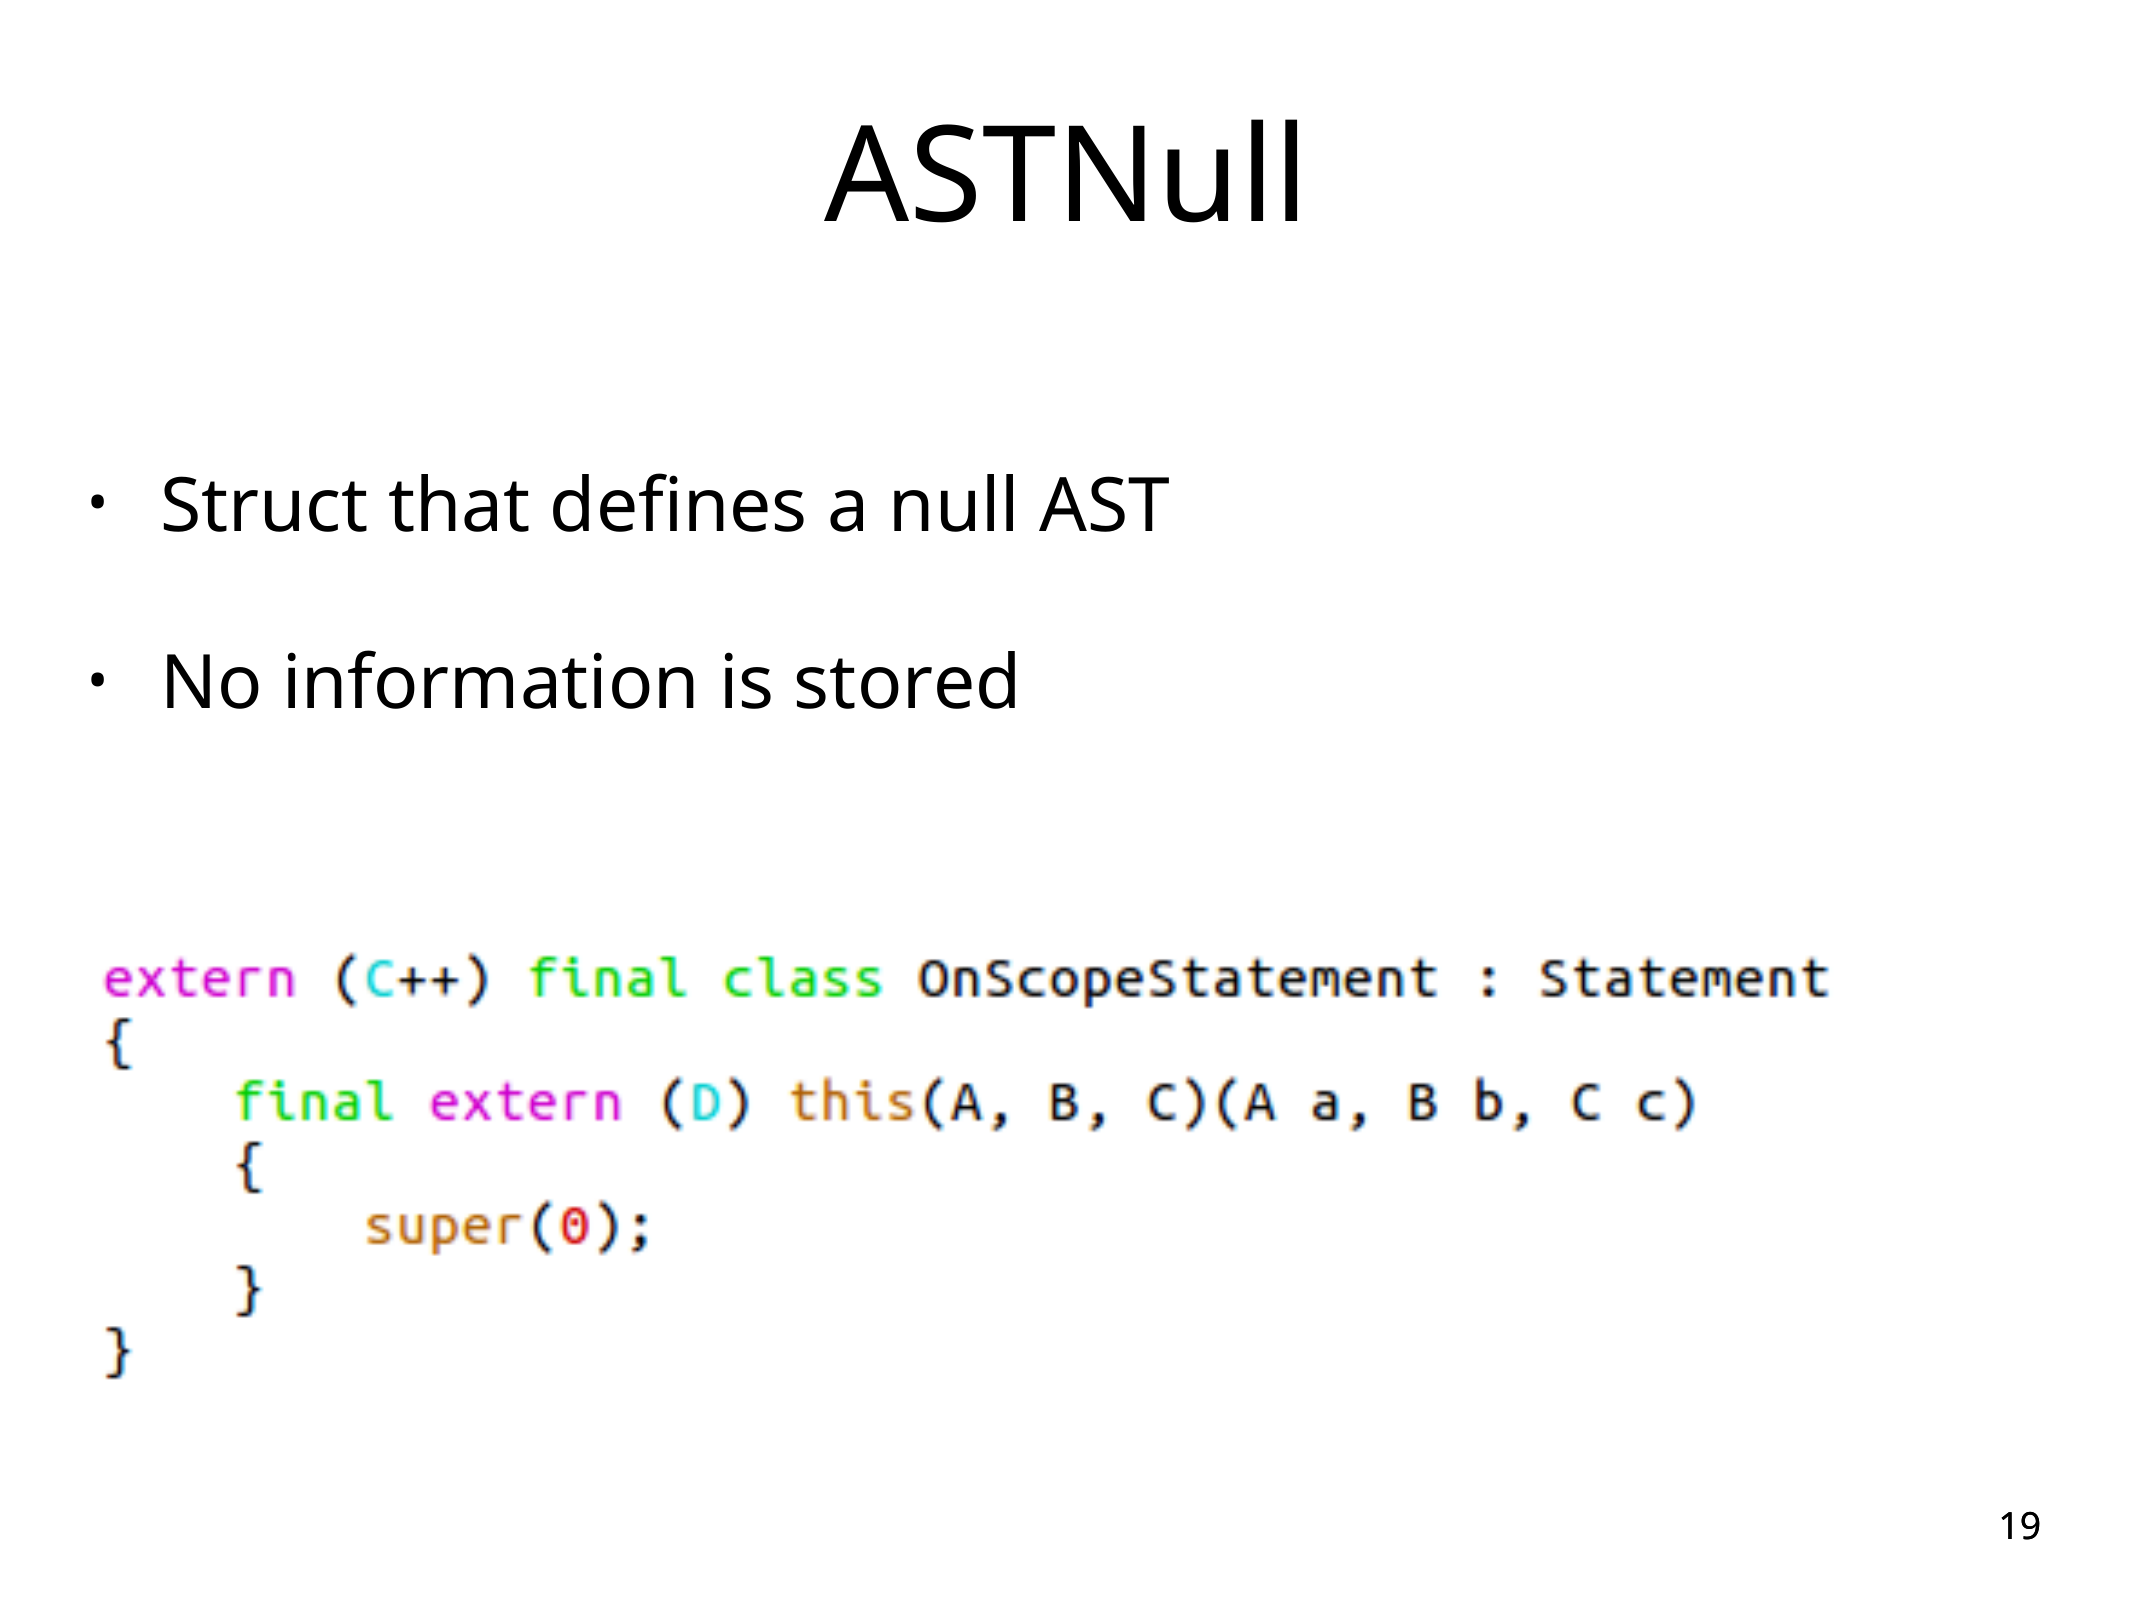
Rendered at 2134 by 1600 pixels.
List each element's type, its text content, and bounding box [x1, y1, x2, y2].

picture [79, 947, 1891, 1405]
title ASTNull [79, 72, 2055, 263]
list Struct that defines a null AST No information is stored [79, 312, 2055, 867]
text_box <number> [1985, 1493, 2055, 1557]
